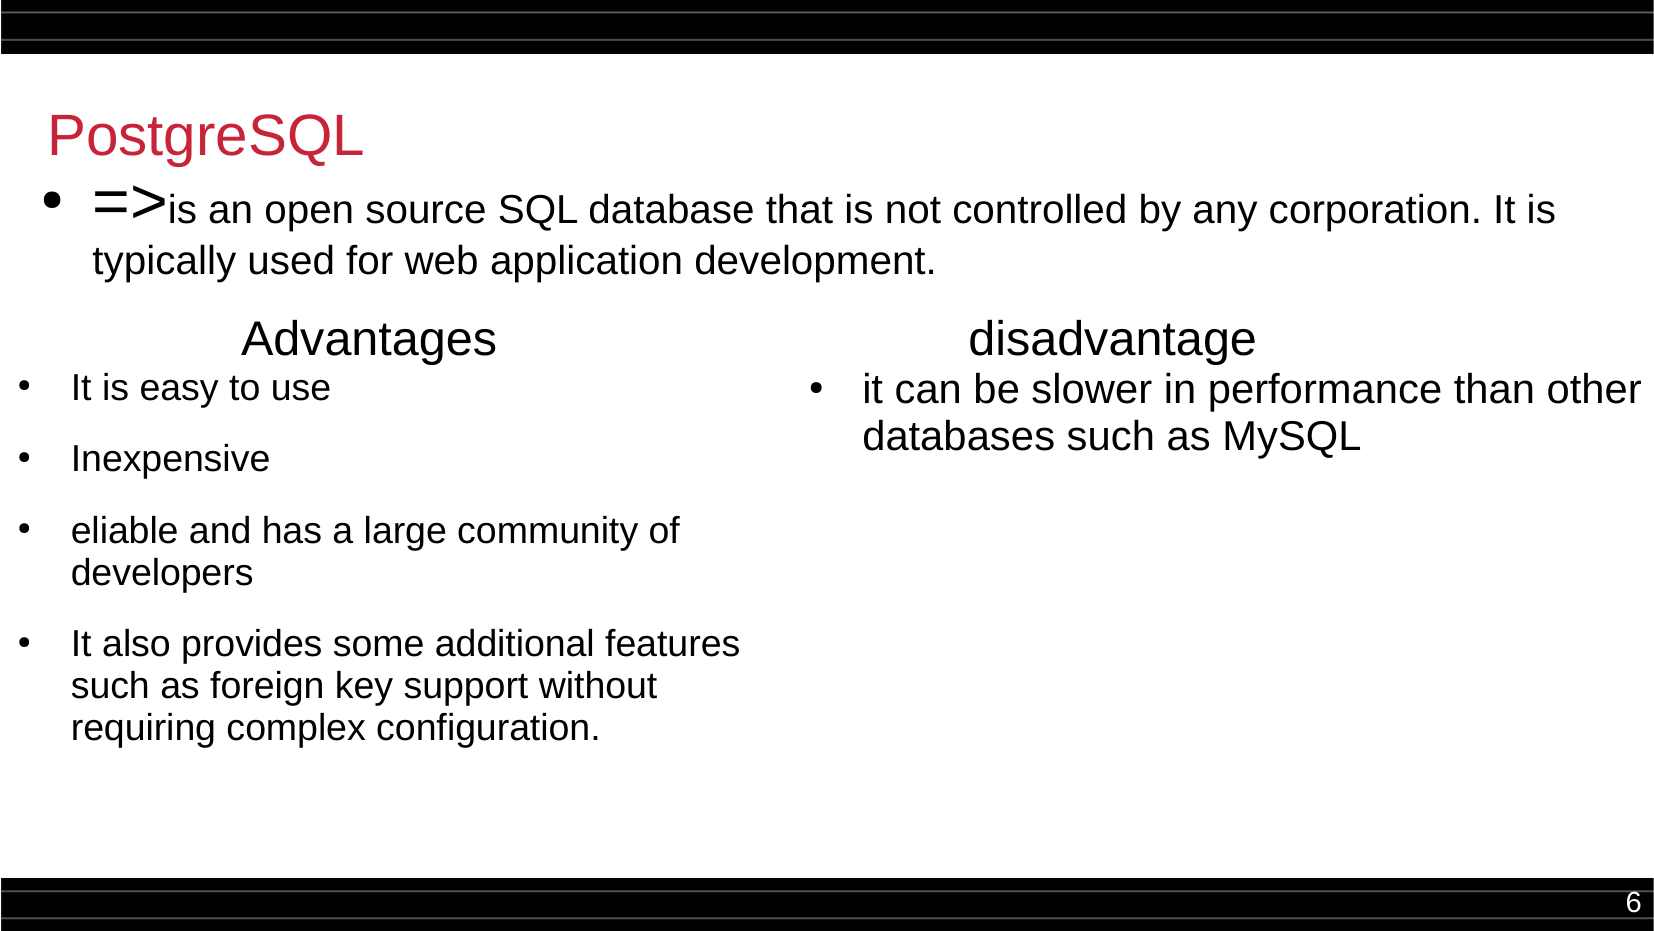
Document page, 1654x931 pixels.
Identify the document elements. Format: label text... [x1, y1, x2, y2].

title PostgreSQL [47, 57, 1536, 165]
list It is easy to use Inexpensive eliable and has a large community of developers It also provides some additional features such as foreign key support without requiring complex configuration. [0, 366, 791, 863]
picture [1, 0, 1654, 54]
list it can be slower in performance than other databases such as MySQL [791, 367, 1654, 886]
list =>is an open source SQL database that is not controlled by any corporation. It is typically used for web application development. Advantages disadvantage [23, 165, 1654, 367]
picture [1, 878, 1654, 931]
